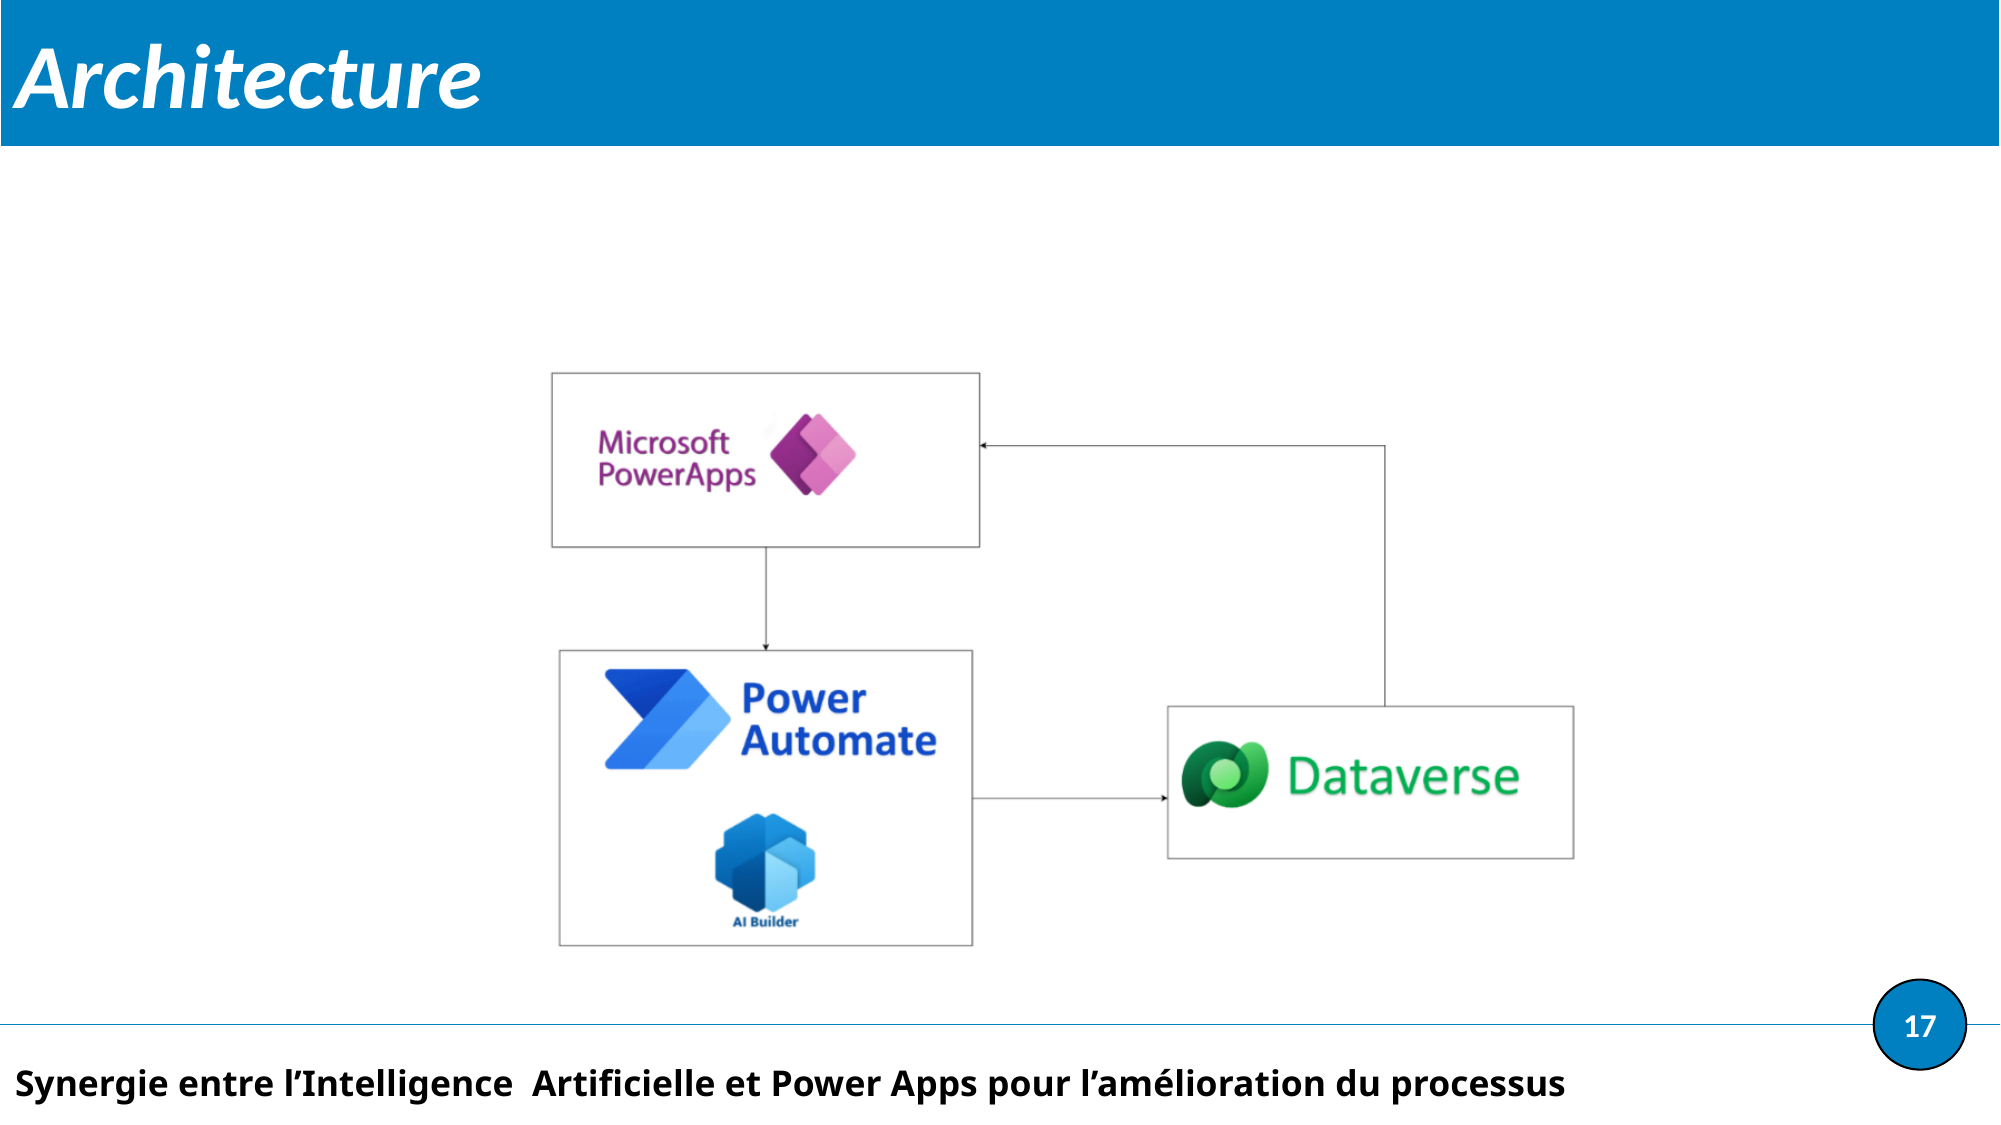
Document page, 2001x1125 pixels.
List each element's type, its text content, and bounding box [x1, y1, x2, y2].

text_box 17 [1873, 979, 1967, 1070]
picture [435, 356, 1656, 953]
text_box Synergie entre l’Intelligence Artificielle et Power Apps pour l’amélioration du processus de recrutement [0, 1032, 1611, 1107]
text_box Architecture [0, 0, 2000, 147]
